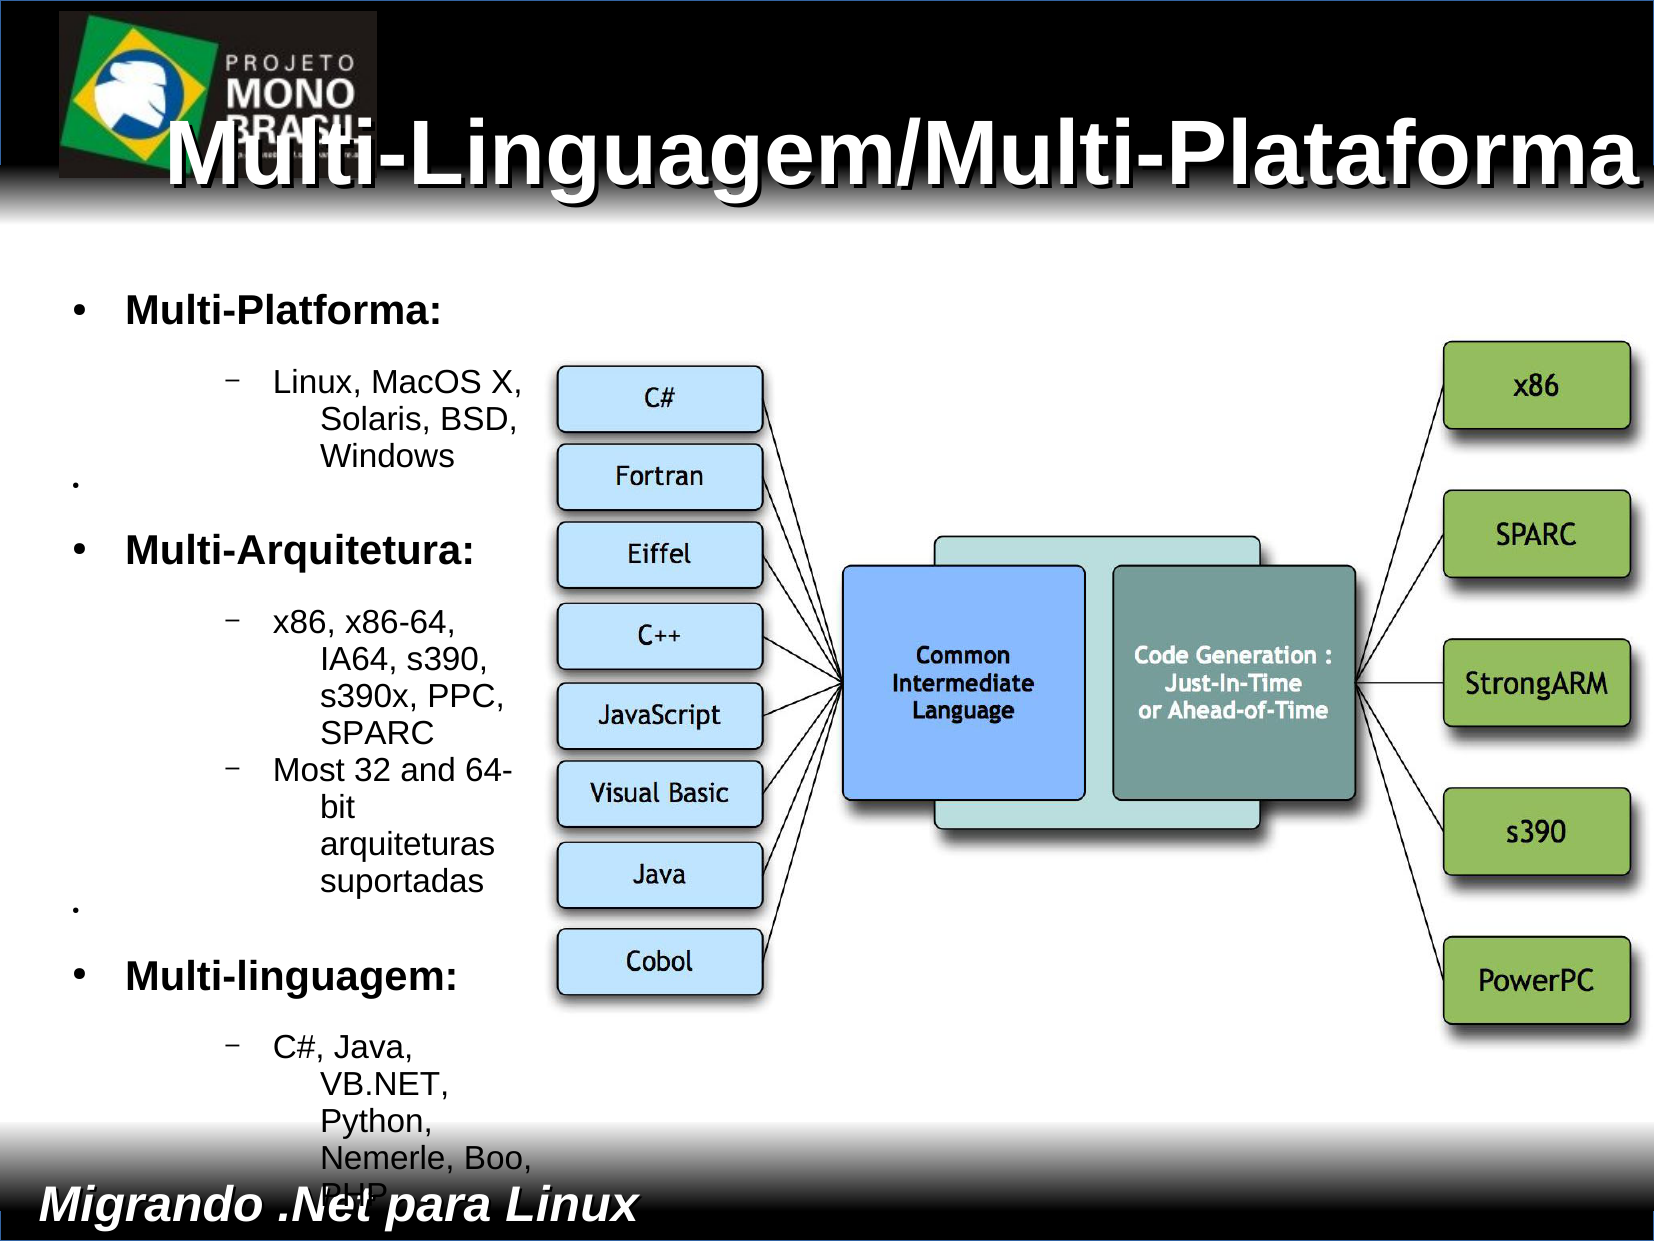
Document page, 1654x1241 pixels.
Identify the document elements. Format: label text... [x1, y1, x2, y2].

picture [541, 324, 1654, 1063]
list Multi-Platforma: Linux, MacOS X, Solaris, BSD, Windows Multi-Arquitetura: x86, x86-64, IA64, s390, s390x, PPC, SPARC Most 32 and 64-bit arquiteturas suportadas Multi-linguagem: C#, Java, VB.NET, Python, Nemerle, Boo, PHP [36, 287, 541, 1163]
text_box Migrando .Net para Linux [23, 1168, 546, 1241]
title Multi-Linguagem/Multi-Plataforma [153, 49, 1642, 257]
picture [59, 11, 377, 178]
